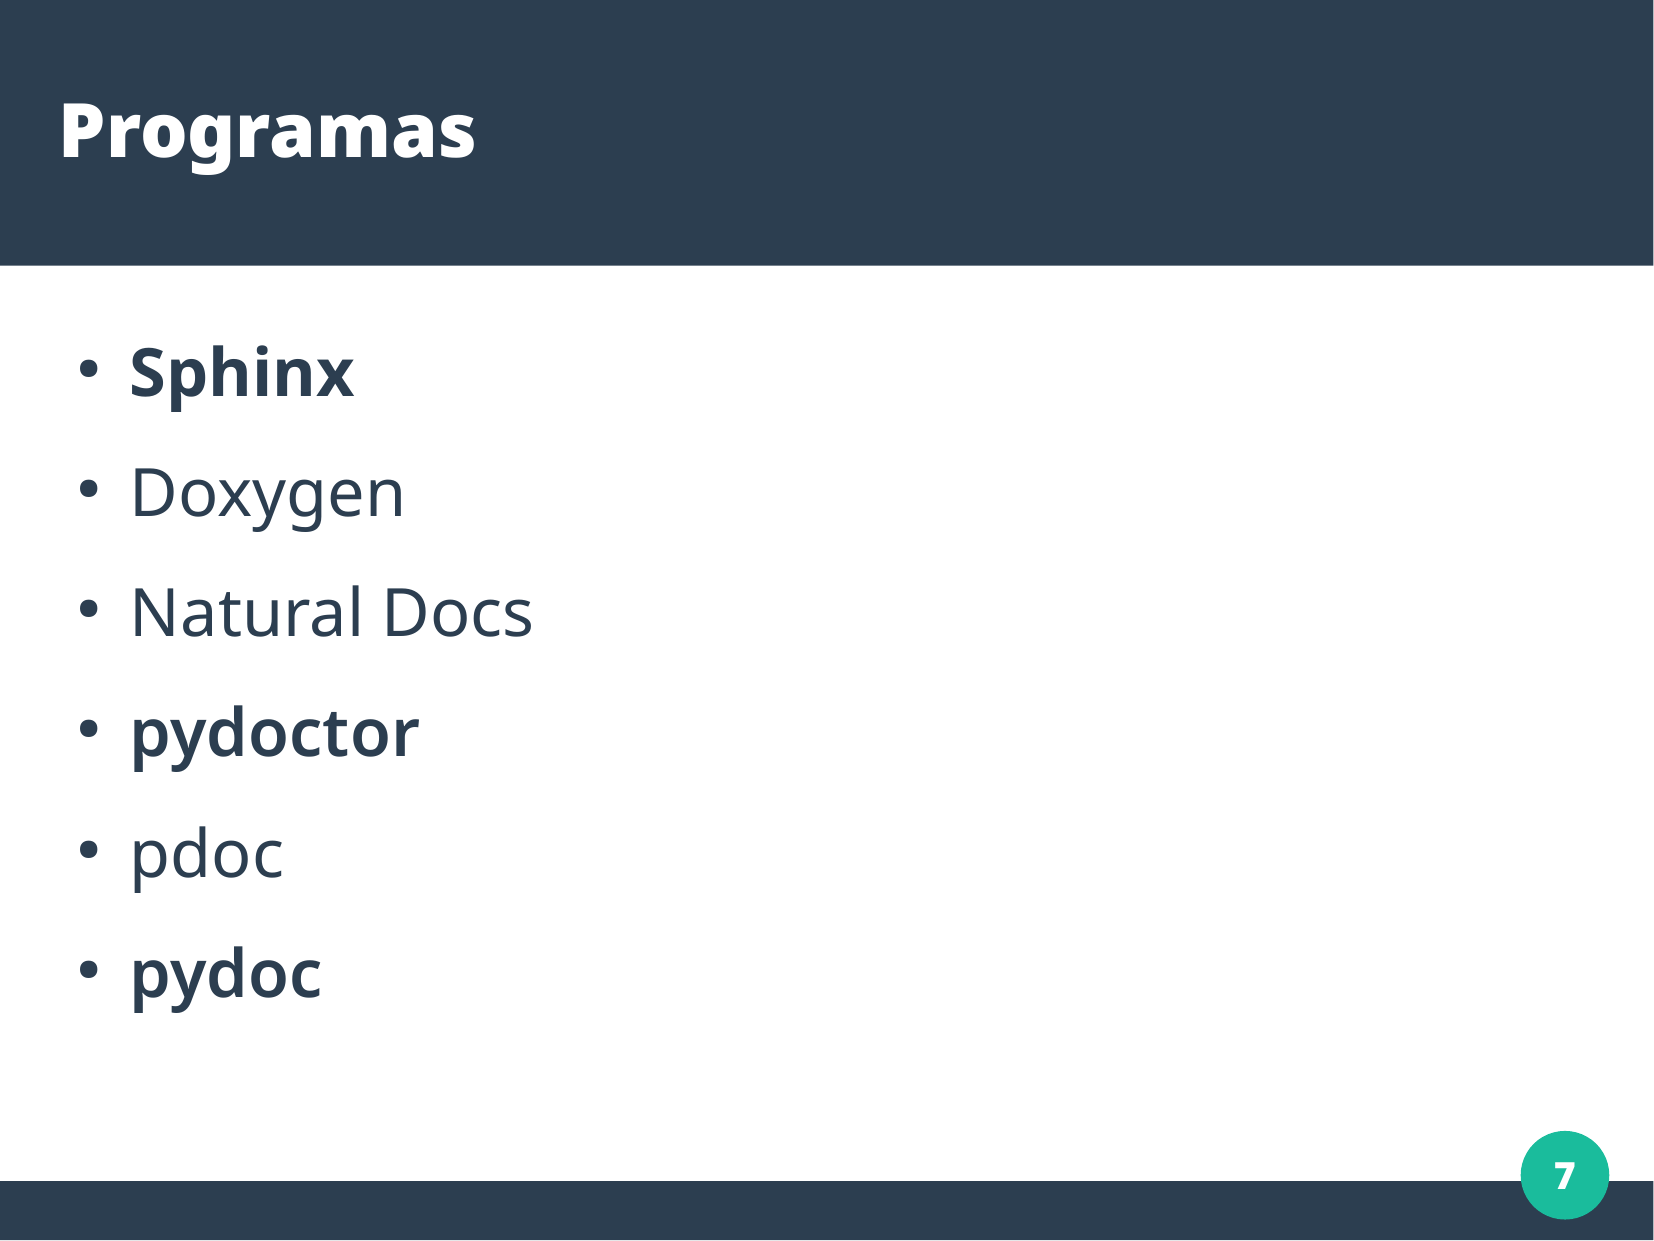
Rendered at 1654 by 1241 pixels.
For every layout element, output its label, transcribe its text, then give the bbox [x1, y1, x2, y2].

title Programas [59, 49, 1595, 207]
list Sphinx Doxygen Natural Docs pydoctor pdoc pydoc [59, 324, 1595, 1152]
